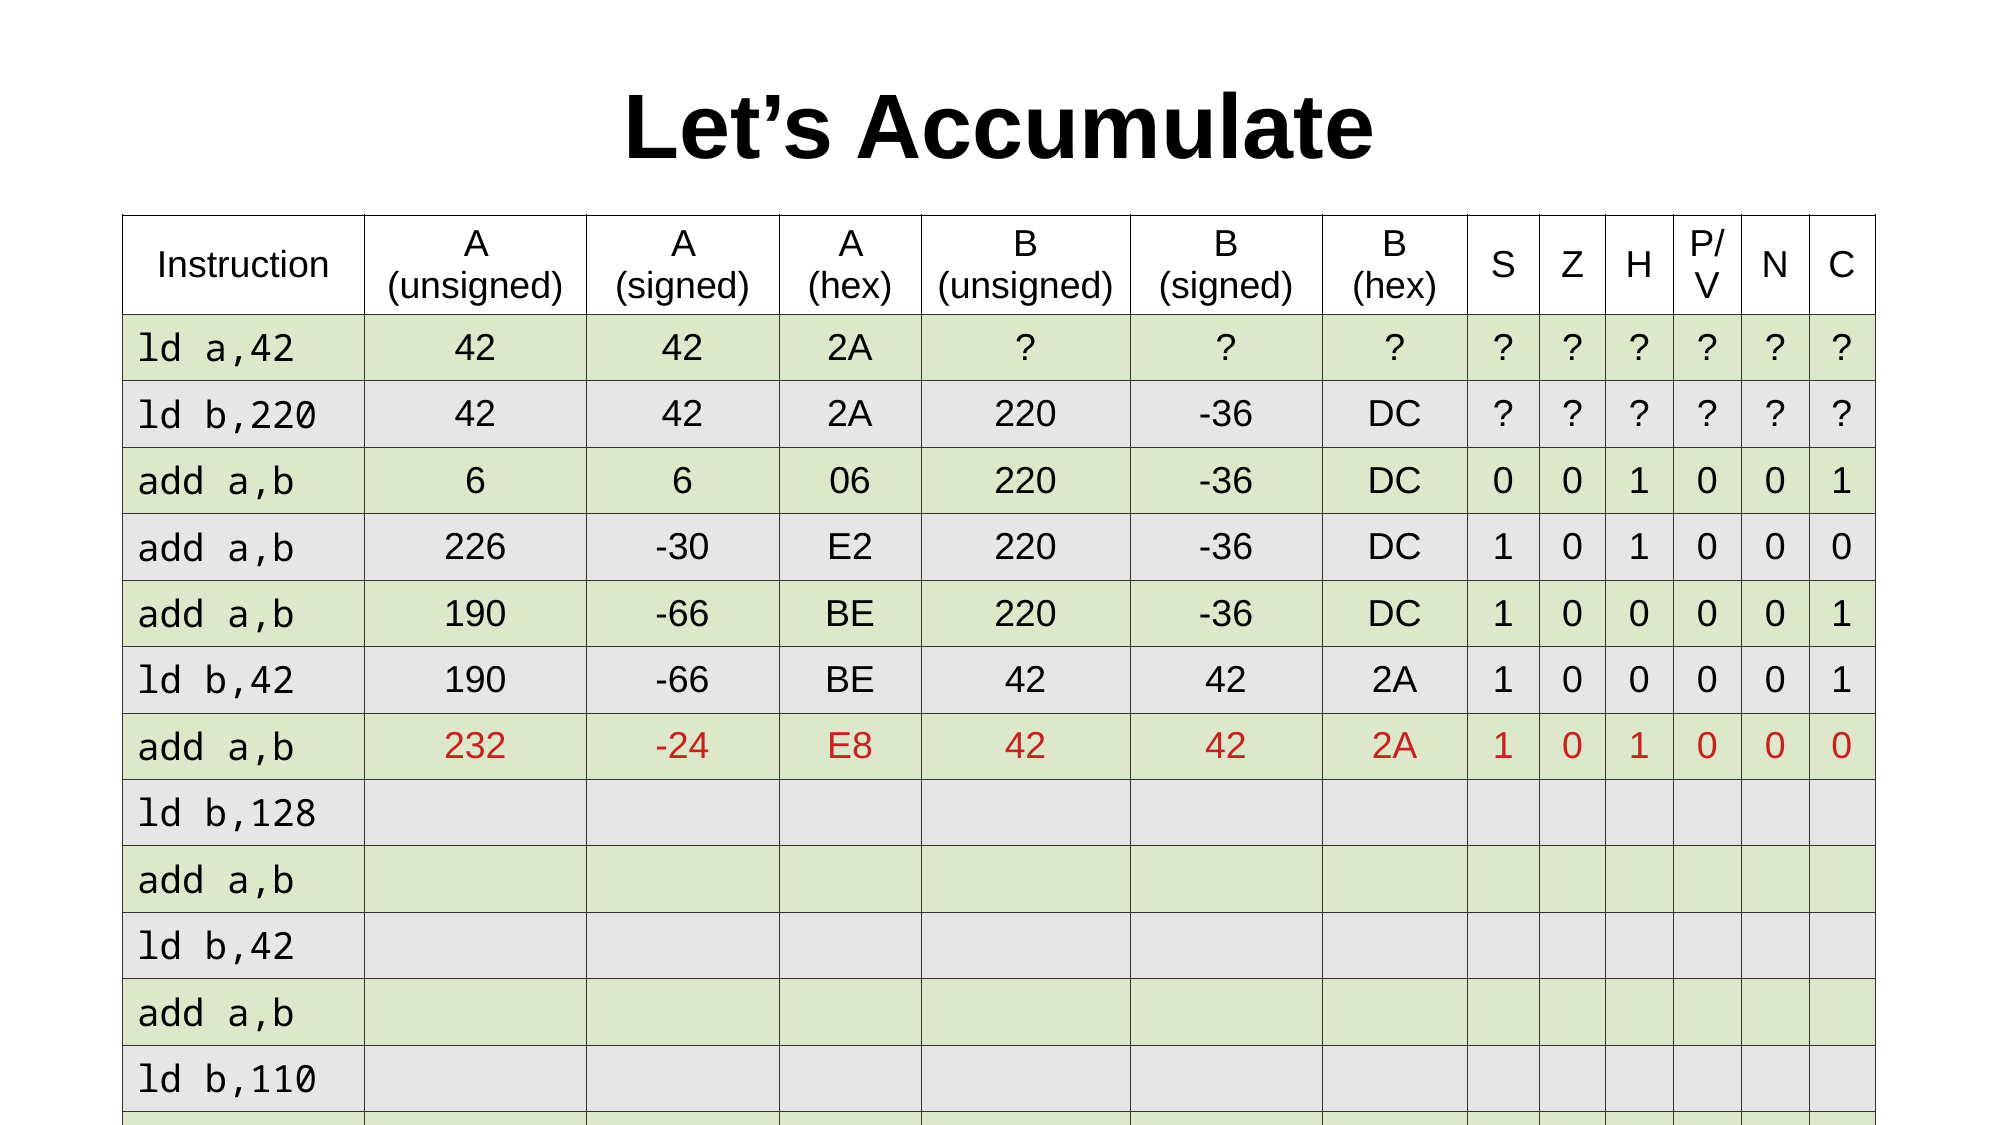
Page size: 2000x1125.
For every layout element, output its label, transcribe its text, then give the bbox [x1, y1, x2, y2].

table_cell [1742, 913, 1809, 978]
table_header B (hex) [1323, 216, 1467, 314]
table_cell DC [1323, 448, 1467, 513]
table_cell [1742, 979, 1809, 1045]
table_cell ? [1323, 315, 1467, 380]
table_cell 0 [1742, 647, 1809, 713]
table_cell [1674, 913, 1741, 978]
table_header S [1468, 216, 1539, 314]
table_cell add a,b [123, 979, 364, 1045]
table_cell ? [1131, 315, 1322, 380]
table_cell 220 [922, 514, 1130, 580]
table_cell [1742, 846, 1809, 912]
table_cell 2A [1323, 714, 1467, 779]
table_cell [365, 1112, 586, 1125]
table_cell [1468, 780, 1539, 845]
table_cell add a,b [123, 581, 364, 646]
table_cell [780, 979, 921, 1045]
table_cell [1323, 979, 1467, 1045]
table_cell 42 [1131, 647, 1322, 713]
table_cell [1323, 846, 1467, 912]
table_cell [922, 846, 1130, 912]
table_cell 1 [1606, 714, 1673, 779]
table_cell 0 [1674, 714, 1741, 779]
table_cell add a,b [123, 846, 364, 912]
table_cell 1 [1468, 581, 1539, 646]
table_cell [1810, 780, 1875, 845]
table_cell 1 [1606, 514, 1673, 580]
table_cell [1131, 780, 1322, 845]
table_header H [1606, 216, 1673, 314]
table_cell [365, 913, 586, 978]
table_cell [1131, 979, 1322, 1045]
table_cell -24 [587, 714, 779, 779]
table_cell -30 [587, 514, 779, 580]
table_cell 0 [1606, 581, 1673, 646]
table_header N [1742, 216, 1809, 314]
table_cell ? [1742, 381, 1809, 447]
table_cell 42 [922, 714, 1130, 779]
table_cell [365, 979, 586, 1045]
table_cell 42 [1131, 714, 1322, 779]
table_cell E2 [780, 514, 921, 580]
table_cell [1540, 1112, 1605, 1125]
table_cell [1323, 1112, 1467, 1125]
table_cell [780, 780, 921, 845]
table_cell 0 [1540, 581, 1605, 646]
table_cell -66 [587, 581, 779, 646]
table_cell [1540, 979, 1605, 1045]
table_cell [1131, 913, 1322, 978]
table_cell [1810, 846, 1875, 912]
table_cell ? [1540, 315, 1605, 380]
table_cell [1468, 846, 1539, 912]
table_cell ? [922, 315, 1130, 380]
table_cell 6 [365, 448, 586, 513]
table_cell [587, 913, 779, 978]
table_header A (signed) [587, 216, 779, 314]
table_cell 0 [1742, 448, 1809, 513]
table_cell add a,b [123, 1112, 364, 1125]
table_cell [365, 780, 586, 845]
table_header A (unsigned) [365, 216, 586, 314]
table_cell -36 [1131, 581, 1322, 646]
table_cell [1606, 913, 1673, 978]
table_cell 1 [1810, 647, 1875, 713]
table_cell [1468, 979, 1539, 1045]
table_cell -66 [587, 647, 779, 713]
table_cell [1323, 913, 1467, 978]
table_cell DC [1323, 514, 1467, 580]
table_cell [1810, 1112, 1875, 1125]
table_cell [365, 1046, 586, 1111]
table_cell 0 [1674, 514, 1741, 580]
table_cell 220 [922, 448, 1130, 513]
table_cell [1540, 913, 1605, 978]
table_cell [1674, 780, 1741, 845]
table_cell 190 [365, 581, 586, 646]
table_cell [922, 1046, 1130, 1111]
table_cell [1323, 780, 1467, 845]
table_cell 232 [365, 714, 586, 779]
table_cell [922, 913, 1130, 978]
table_cell 42 [587, 381, 779, 447]
table_cell [1742, 1112, 1809, 1125]
table_cell 0 [1742, 581, 1809, 646]
table_cell 220 [922, 581, 1130, 646]
table_header Z [1540, 216, 1605, 314]
table_cell 0 [1810, 714, 1875, 779]
table_cell [587, 1112, 779, 1125]
table_cell [1674, 979, 1741, 1045]
table_cell 0 [1540, 714, 1605, 779]
table_cell [1810, 979, 1875, 1045]
table_cell ? [1742, 315, 1809, 380]
table_cell 1 [1606, 448, 1673, 513]
table_cell BE [780, 647, 921, 713]
table_cell 0 [1742, 714, 1809, 779]
table_cell [1674, 1112, 1741, 1125]
table_cell [1540, 1046, 1605, 1111]
table_cell [780, 1112, 921, 1125]
table_cell [1540, 780, 1605, 845]
table_cell [780, 846, 921, 912]
table_cell add a,b [123, 714, 364, 779]
table_cell 0 [1674, 647, 1741, 713]
table_cell [1742, 1046, 1809, 1111]
table_cell [922, 979, 1130, 1045]
table_cell [365, 846, 586, 912]
table_cell 226 [365, 514, 586, 580]
table_cell [1131, 1112, 1322, 1125]
table_header C [1810, 216, 1875, 314]
table_cell -36 [1131, 381, 1322, 447]
table_cell 1 [1468, 647, 1539, 713]
table_cell -36 [1131, 448, 1322, 513]
table_cell [922, 780, 1130, 845]
table_cell [1540, 846, 1605, 912]
table_cell 0 [1606, 647, 1673, 713]
table_cell ? [1468, 381, 1539, 447]
table_cell 6 [587, 448, 779, 513]
table_cell ? [1810, 381, 1875, 447]
table_cell ? [1674, 315, 1741, 380]
table_cell [1810, 1046, 1875, 1111]
table_cell E8 [780, 714, 921, 779]
table_cell 0 [1468, 448, 1539, 513]
table_cell 42 [365, 315, 586, 380]
table_cell [1606, 846, 1673, 912]
table_cell 0 [1674, 448, 1741, 513]
table_cell 2A [780, 381, 921, 447]
table_cell 2A [780, 315, 921, 380]
table_header A (hex) [780, 216, 921, 314]
table_cell [1468, 913, 1539, 978]
table_cell DC [1323, 381, 1467, 447]
table_header B (signed) [1131, 216, 1322, 314]
table_cell ? [1606, 315, 1673, 380]
table_cell [1468, 1112, 1539, 1125]
table_cell [1606, 780, 1673, 845]
table_cell [780, 1046, 921, 1111]
table_cell ld b,42 [123, 647, 364, 713]
table_cell [1606, 979, 1673, 1045]
table_cell ? [1810, 315, 1875, 380]
table_cell 1 [1468, 714, 1539, 779]
table_cell ld b,128 [123, 780, 364, 845]
table_cell [1606, 1046, 1673, 1111]
table_cell [587, 780, 779, 845]
table_cell 190 [365, 647, 586, 713]
table_cell 42 [587, 315, 779, 380]
table_cell 06 [780, 448, 921, 513]
table_cell ? [1540, 381, 1605, 447]
table_cell 0 [1742, 514, 1809, 580]
table_cell BE [780, 581, 921, 646]
table_cell add a,b [123, 514, 364, 580]
table_cell [922, 1112, 1130, 1125]
table_cell ? [1674, 381, 1741, 447]
table_cell 42 [922, 647, 1130, 713]
table_cell ? [1606, 381, 1673, 447]
table_cell 1 [1468, 514, 1539, 580]
table_cell 42 [365, 381, 586, 447]
table_cell 2A [1323, 647, 1467, 713]
table_cell 0 [1540, 647, 1605, 713]
table_cell [1810, 913, 1875, 978]
title Let’s Accumulate [137, 18, 1862, 215]
table_cell [1131, 846, 1322, 912]
table_cell [1131, 1046, 1322, 1111]
table_cell 220 [922, 381, 1130, 447]
table_cell 0 [1540, 448, 1605, 513]
table_cell [587, 1046, 779, 1111]
table_cell DC [1323, 581, 1467, 646]
table_cell 1 [1810, 581, 1875, 646]
table_header Instruction [123, 216, 364, 314]
table_cell [1468, 1046, 1539, 1111]
table_cell [587, 846, 779, 912]
table_cell [1674, 1046, 1741, 1111]
table_cell [1606, 1112, 1673, 1125]
table_cell [587, 979, 779, 1045]
table_cell -36 [1131, 514, 1322, 580]
table_cell 0 [1674, 581, 1741, 646]
table_cell 0 [1540, 514, 1605, 580]
table_cell ? [1468, 315, 1539, 380]
table_header B (unsigned) [922, 216, 1130, 314]
table_cell 1 [1810, 448, 1875, 513]
table_cell [1323, 1046, 1467, 1111]
table_cell 0 [1810, 514, 1875, 580]
table_cell [780, 913, 921, 978]
table_cell [1674, 846, 1741, 912]
table_cell ld a,42 [123, 315, 364, 380]
table_cell add a,b [123, 448, 364, 513]
table_cell ld b,110 [123, 1046, 364, 1111]
table_cell [1742, 780, 1809, 845]
table_header P/V [1674, 216, 1741, 314]
table_cell ld b,42 [123, 913, 364, 978]
table_cell ld b,220 [123, 381, 364, 447]
